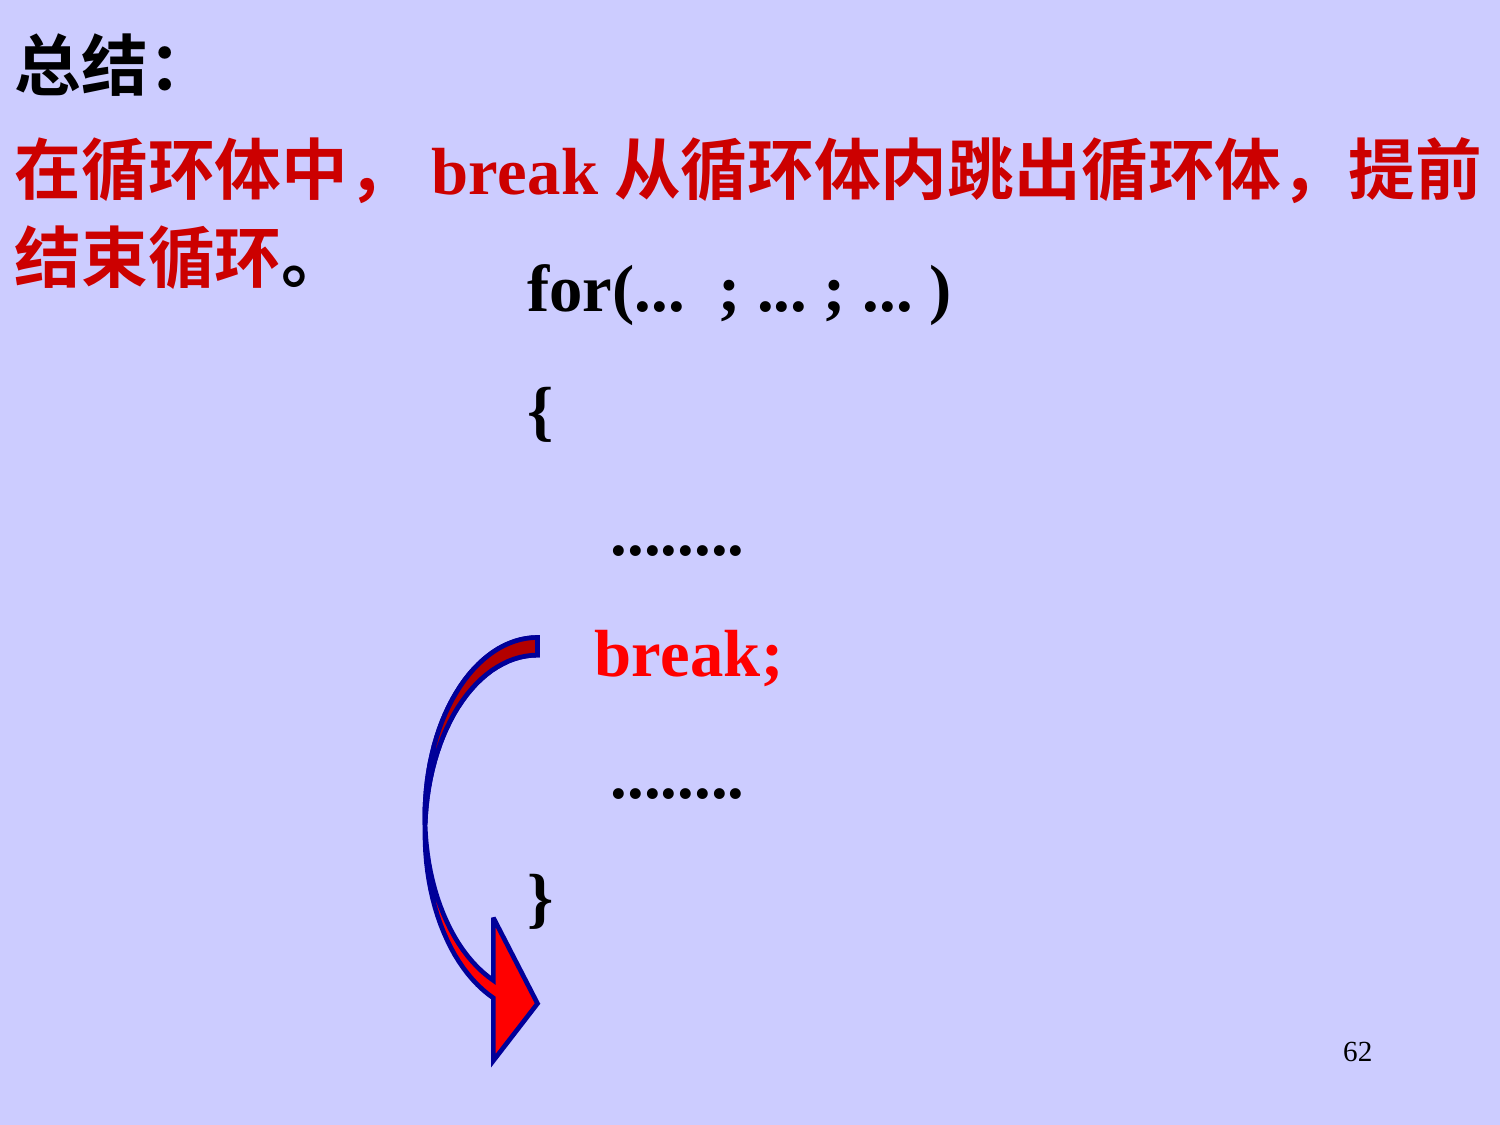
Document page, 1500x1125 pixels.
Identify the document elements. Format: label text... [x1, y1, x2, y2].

text_box 在循环体中，break从循环体内跳出循环体，提前结束循环。 [0, 112, 1500, 304]
text_box 总结： [0, 0, 1500, 112]
text_box for(... ; ... ; ... ) { ........ break; ........ } [512, 237, 1075, 942]
text_box <编号> [1074, 1025, 1388, 1101]
text_box [424, 637, 538, 1061]
